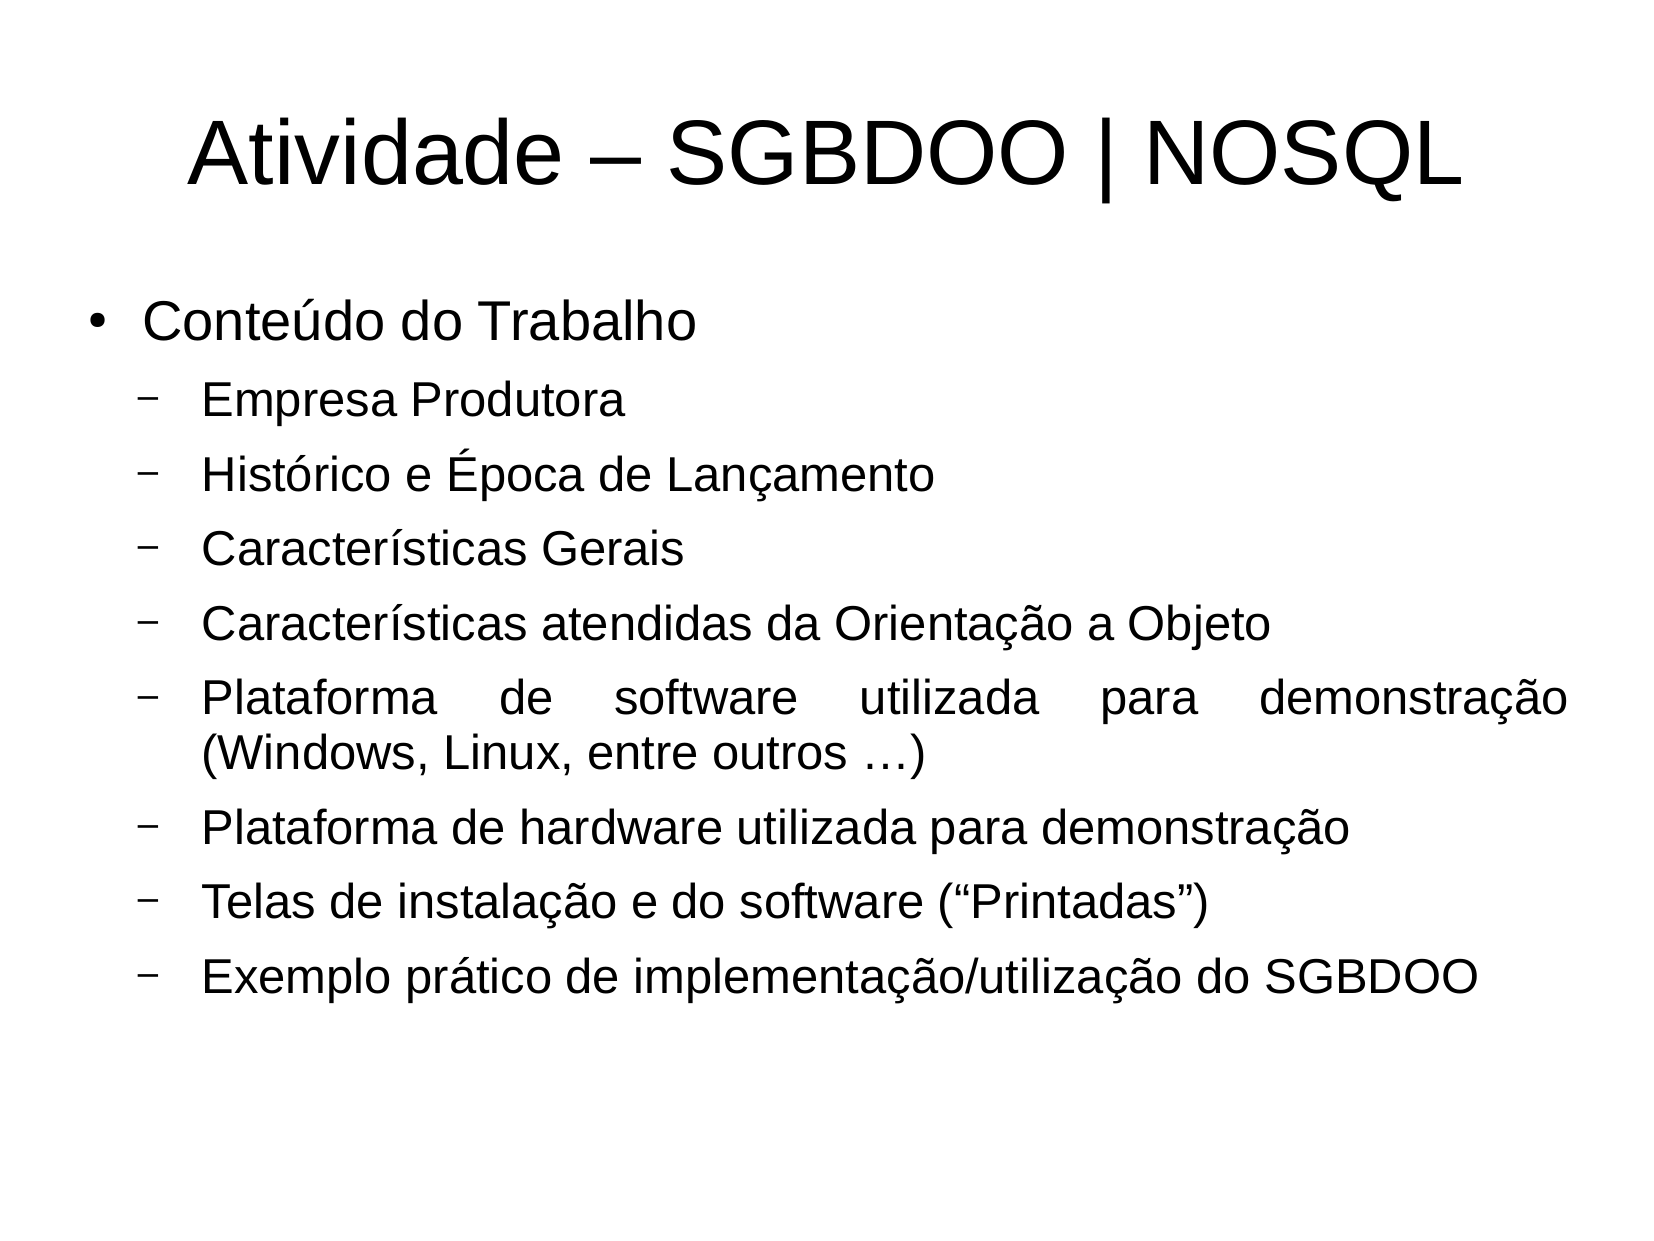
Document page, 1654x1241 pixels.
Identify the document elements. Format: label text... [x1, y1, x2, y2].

list Conteúdo do Trabalho Empresa Produtora Histórico e Época de Lançamento Características Gerais Características atendidas da Orientação a Objeto Plataforma de software utilizada para demonstração (Windows, Linux, entre outros …) Plataforma de hardware utilizada para demonstração Telas de instalação e do software (“Printadas”) Exemplo prático de implementação/utilização do SGBDOO [82, 290, 1571, 1010]
title Atividade – SGBDOO | NOSQL [82, 49, 1571, 257]
